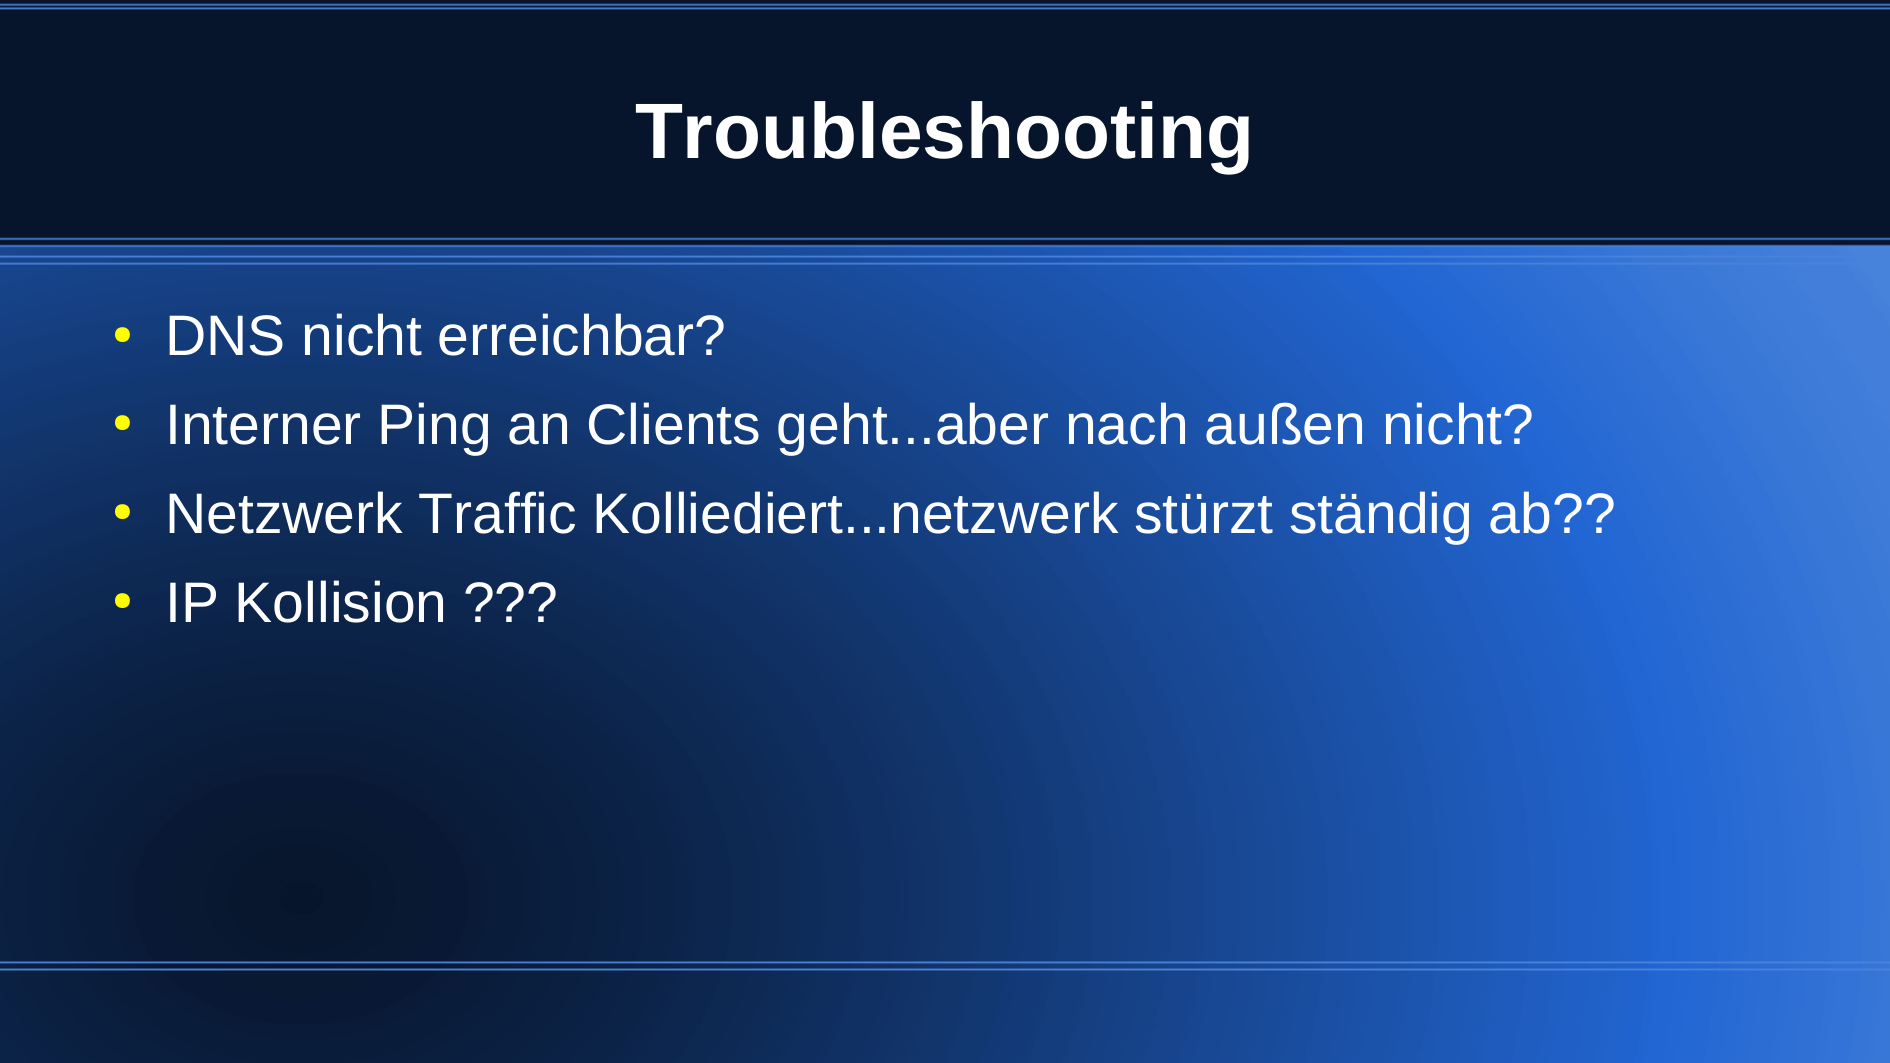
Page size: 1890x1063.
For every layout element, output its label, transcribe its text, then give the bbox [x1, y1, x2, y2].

title Troubleshooting [94, 42, 1796, 220]
picture [0, 0, 1890, 1063]
list DNS nicht erreichbar? Interner Ping an Clients geht...aber nach außen nicht? Netzwerk Traffic Kolliediert...netzwerk stürzt ständig ab?? IP Kollision ??? [94, 304, 1796, 907]
